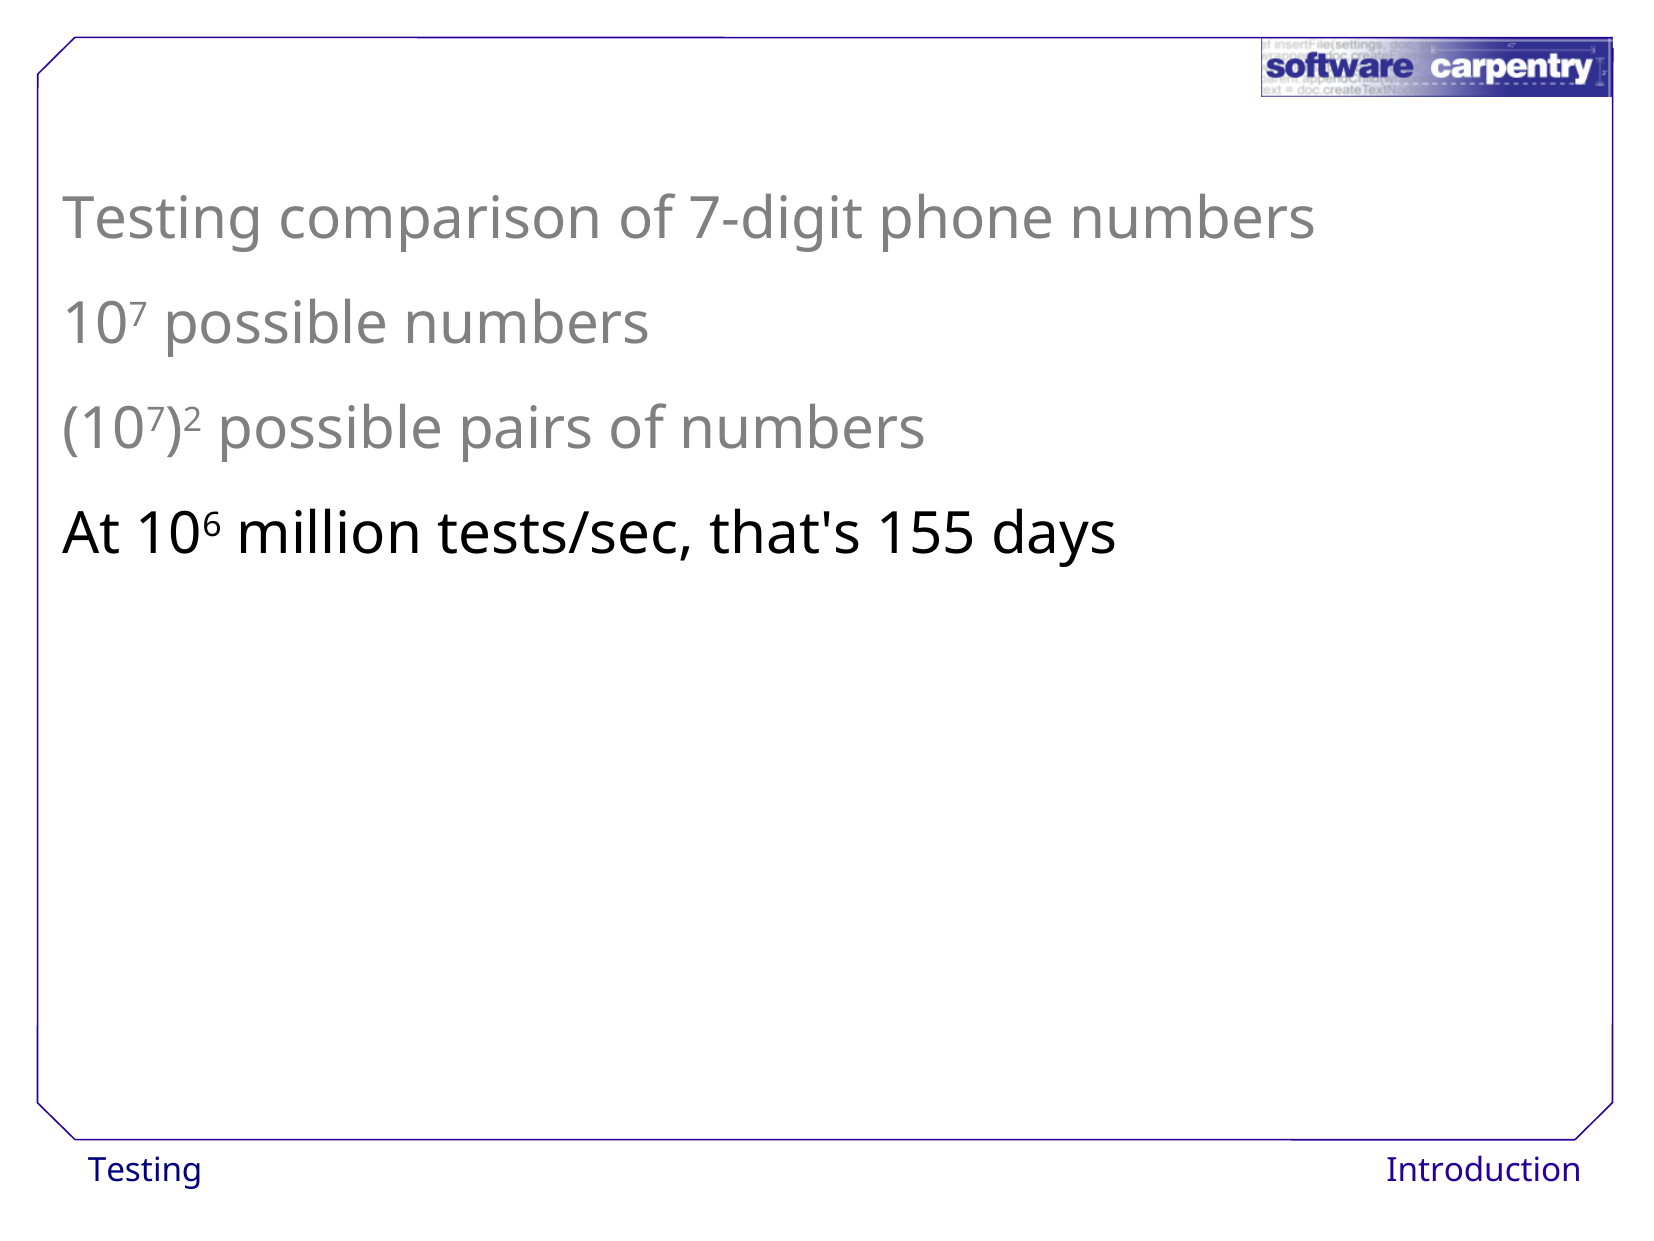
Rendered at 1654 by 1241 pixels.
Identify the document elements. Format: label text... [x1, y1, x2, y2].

text_box Testing comparison of 7-digit phone numbers 107 possible numbers (107)2 possible pairs of numbers At 106 million tests/sec, that's 155 days [47, 137, 1482, 574]
picture [1261, 39, 1613, 97]
